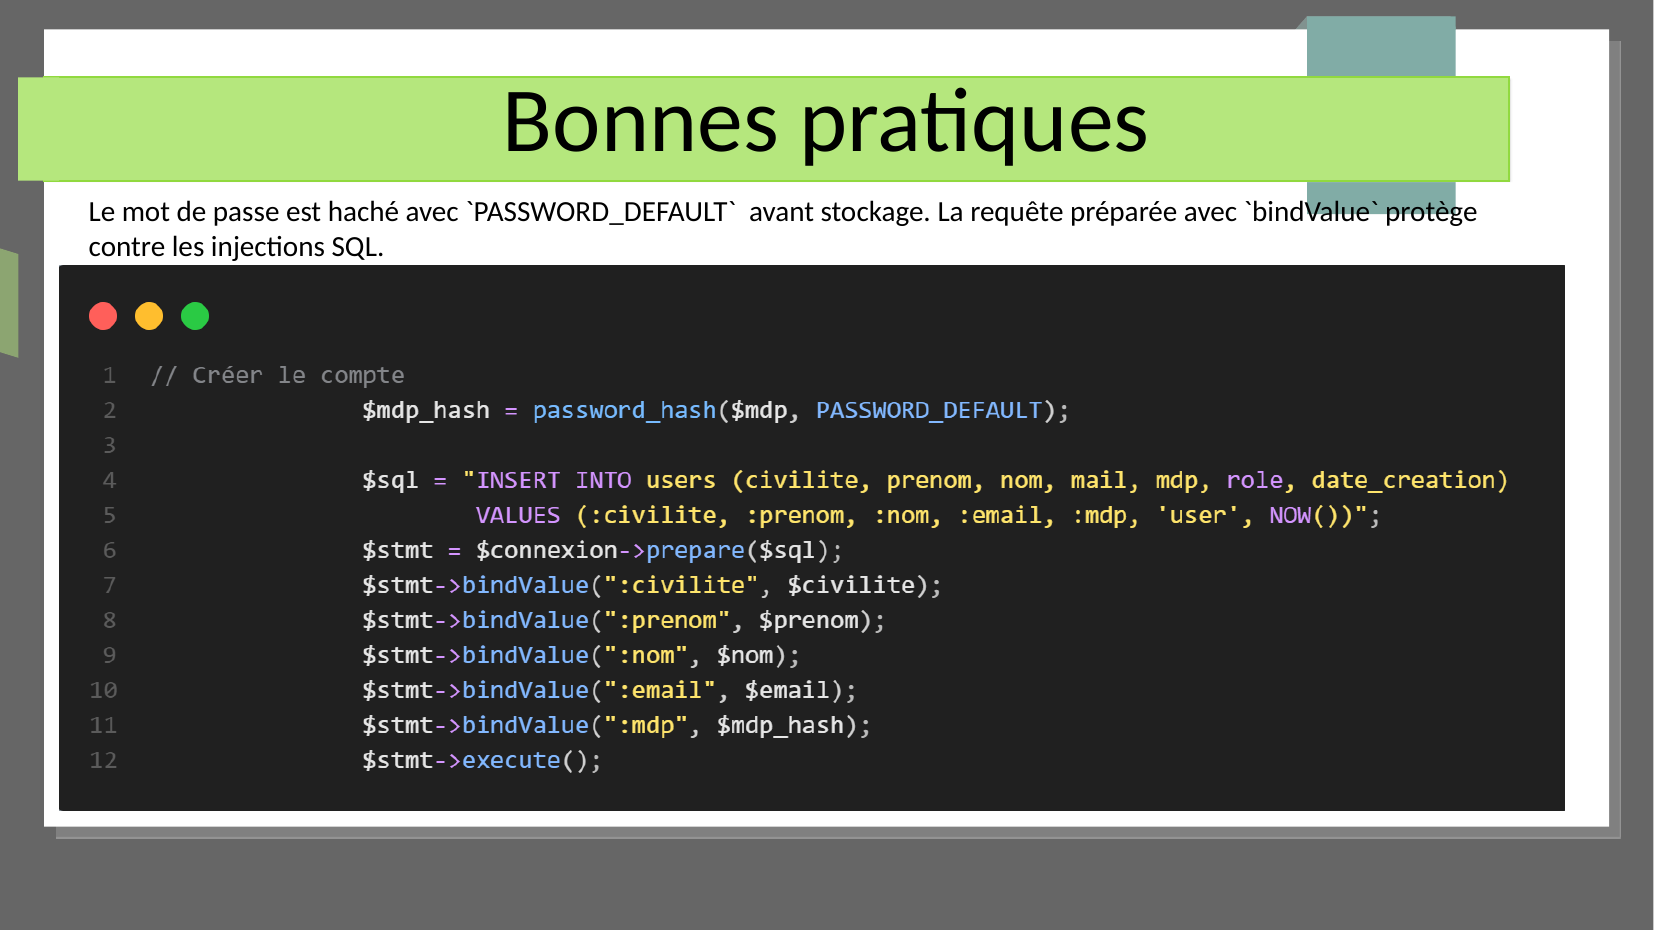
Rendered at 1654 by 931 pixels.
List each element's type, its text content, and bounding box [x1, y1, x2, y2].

title Bonnes pratiques [82, 37, 1571, 193]
picture [59, 265, 1565, 811]
list Le mot de passe est haché avec `PASSWORD_DEFAULT` avant stockage. La requête préparée avec `bindValue` protège contre les injections SQL. [88, 192, 1536, 265]
